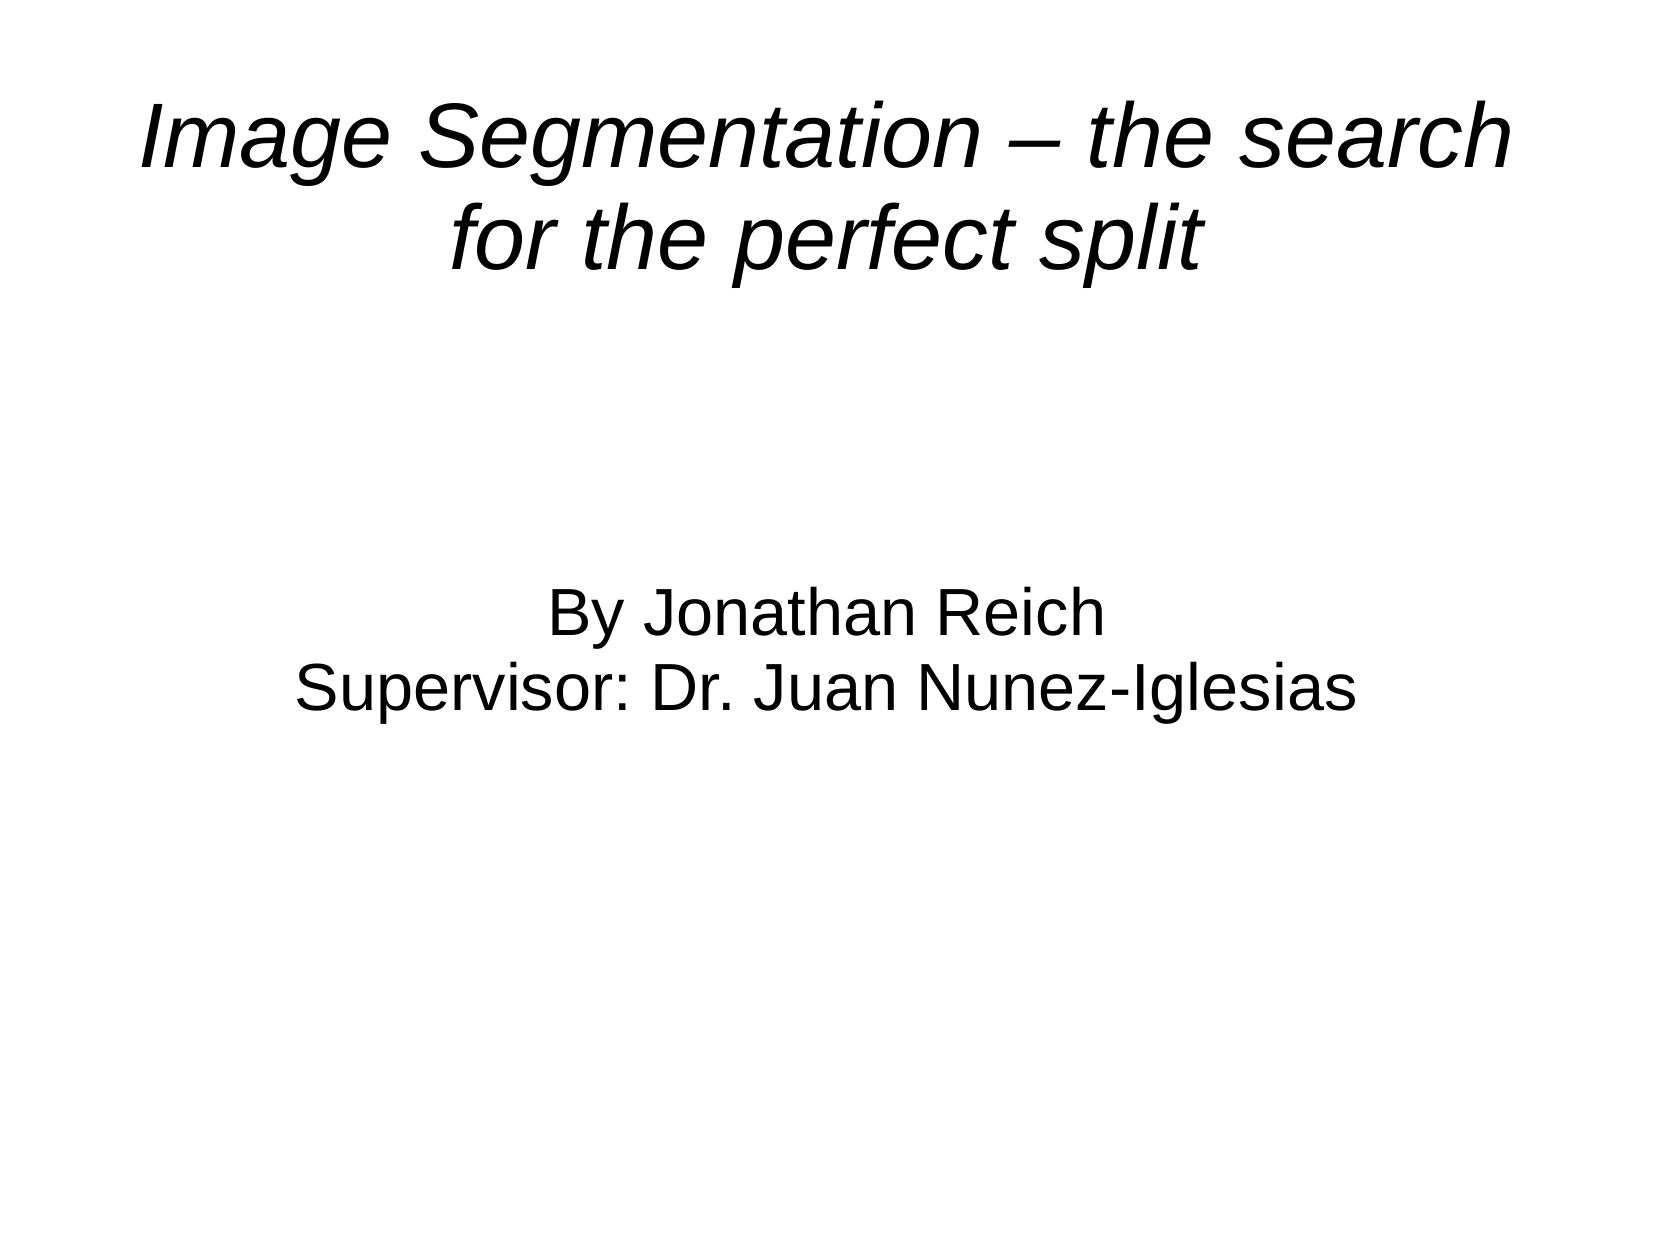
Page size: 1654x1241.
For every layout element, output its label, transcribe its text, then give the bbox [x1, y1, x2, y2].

subtitle By Jonathan Reich Supervisor: Dr. Juan Nunez-Iglesias [82, 290, 1571, 1010]
title Image Segmentation – the search for the perfect split [82, 83, 1571, 290]
